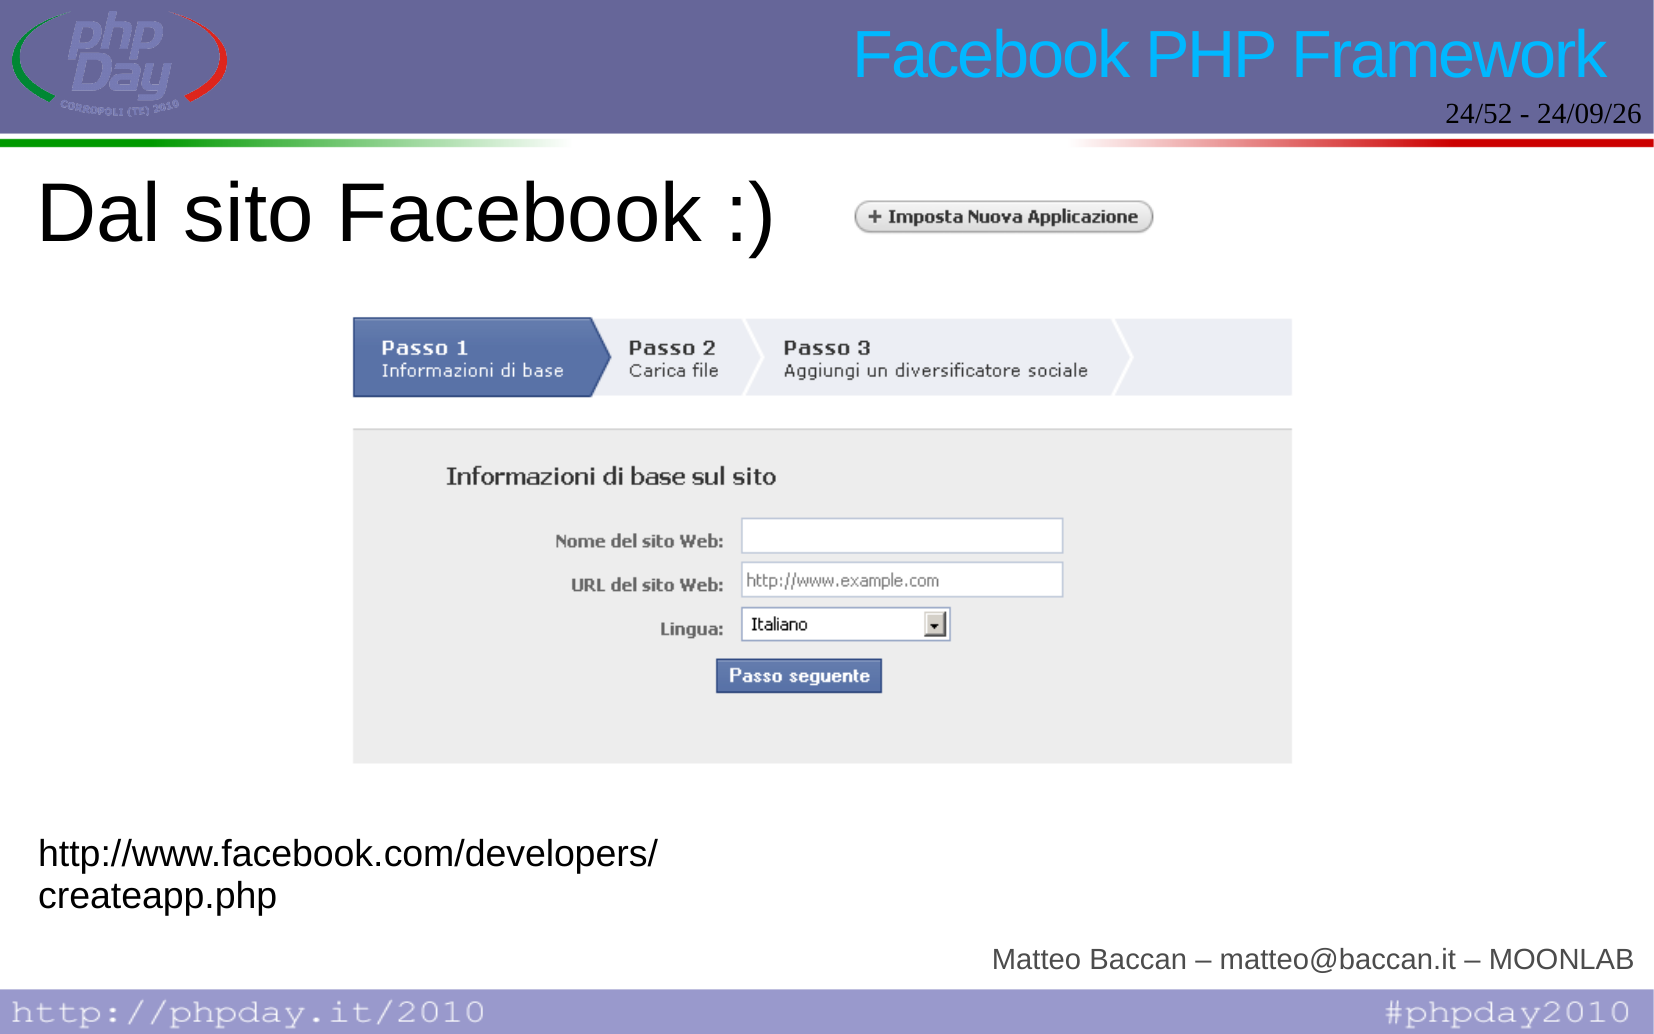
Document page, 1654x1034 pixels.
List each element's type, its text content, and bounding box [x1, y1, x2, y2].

title Facebook PHP Framework [132, 5, 1609, 103]
text_box http://www.facebook.com/developers/createapp.php [23, 824, 911, 882]
text_box Dal sito Facebook :) [21, 158, 1610, 275]
picture [0, 0, 1654, 1034]
